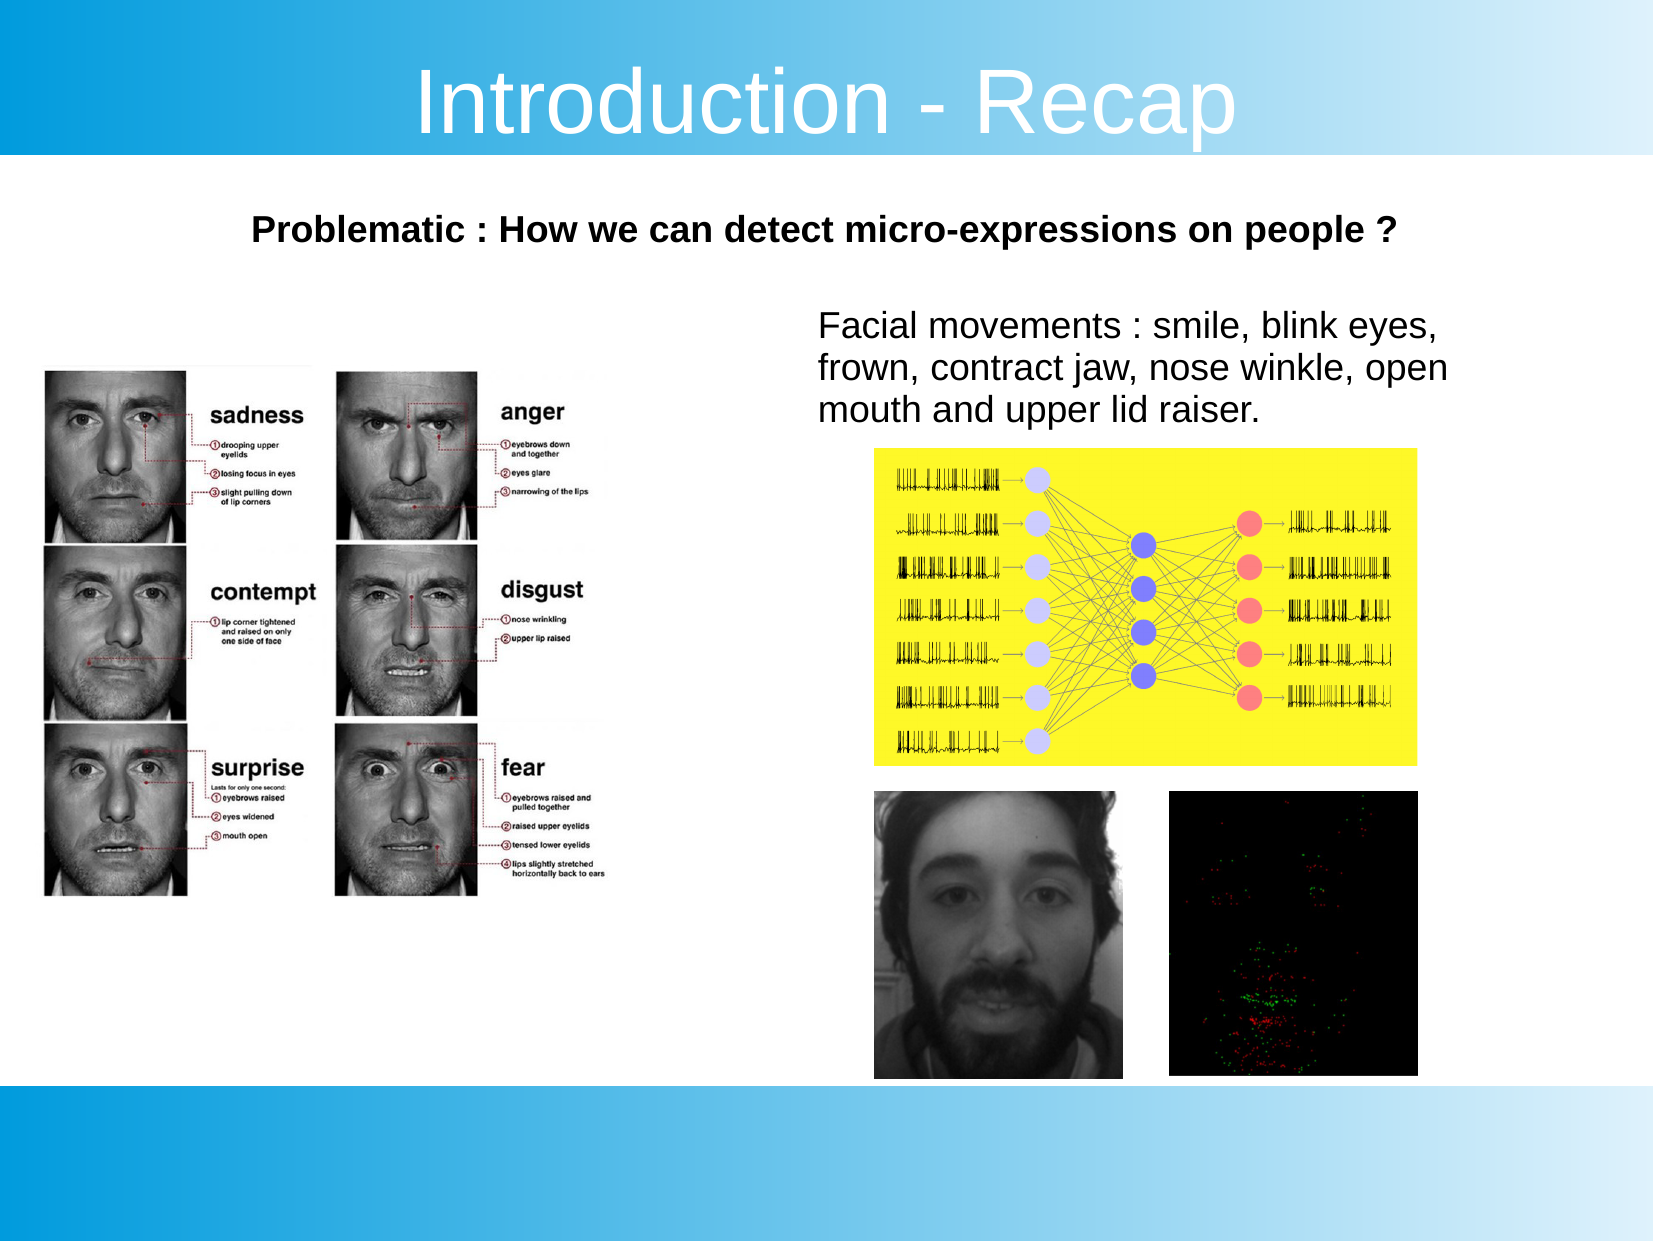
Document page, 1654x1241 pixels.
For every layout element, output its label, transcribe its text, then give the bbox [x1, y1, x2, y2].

picture [17, 365, 615, 898]
picture [874, 448, 1418, 766]
text_box Facial movements : smile, blink eyes, frown, contract jaw, nose winkle, open mouth and upper lid raiser. [803, 297, 1536, 439]
picture [1169, 791, 1418, 1076]
title Introduction - Recap [82, 49, 1571, 155]
picture [874, 791, 1123, 1080]
text_box Problematic : How we can detect micro-expressions on people ? [236, 200, 1654, 300]
